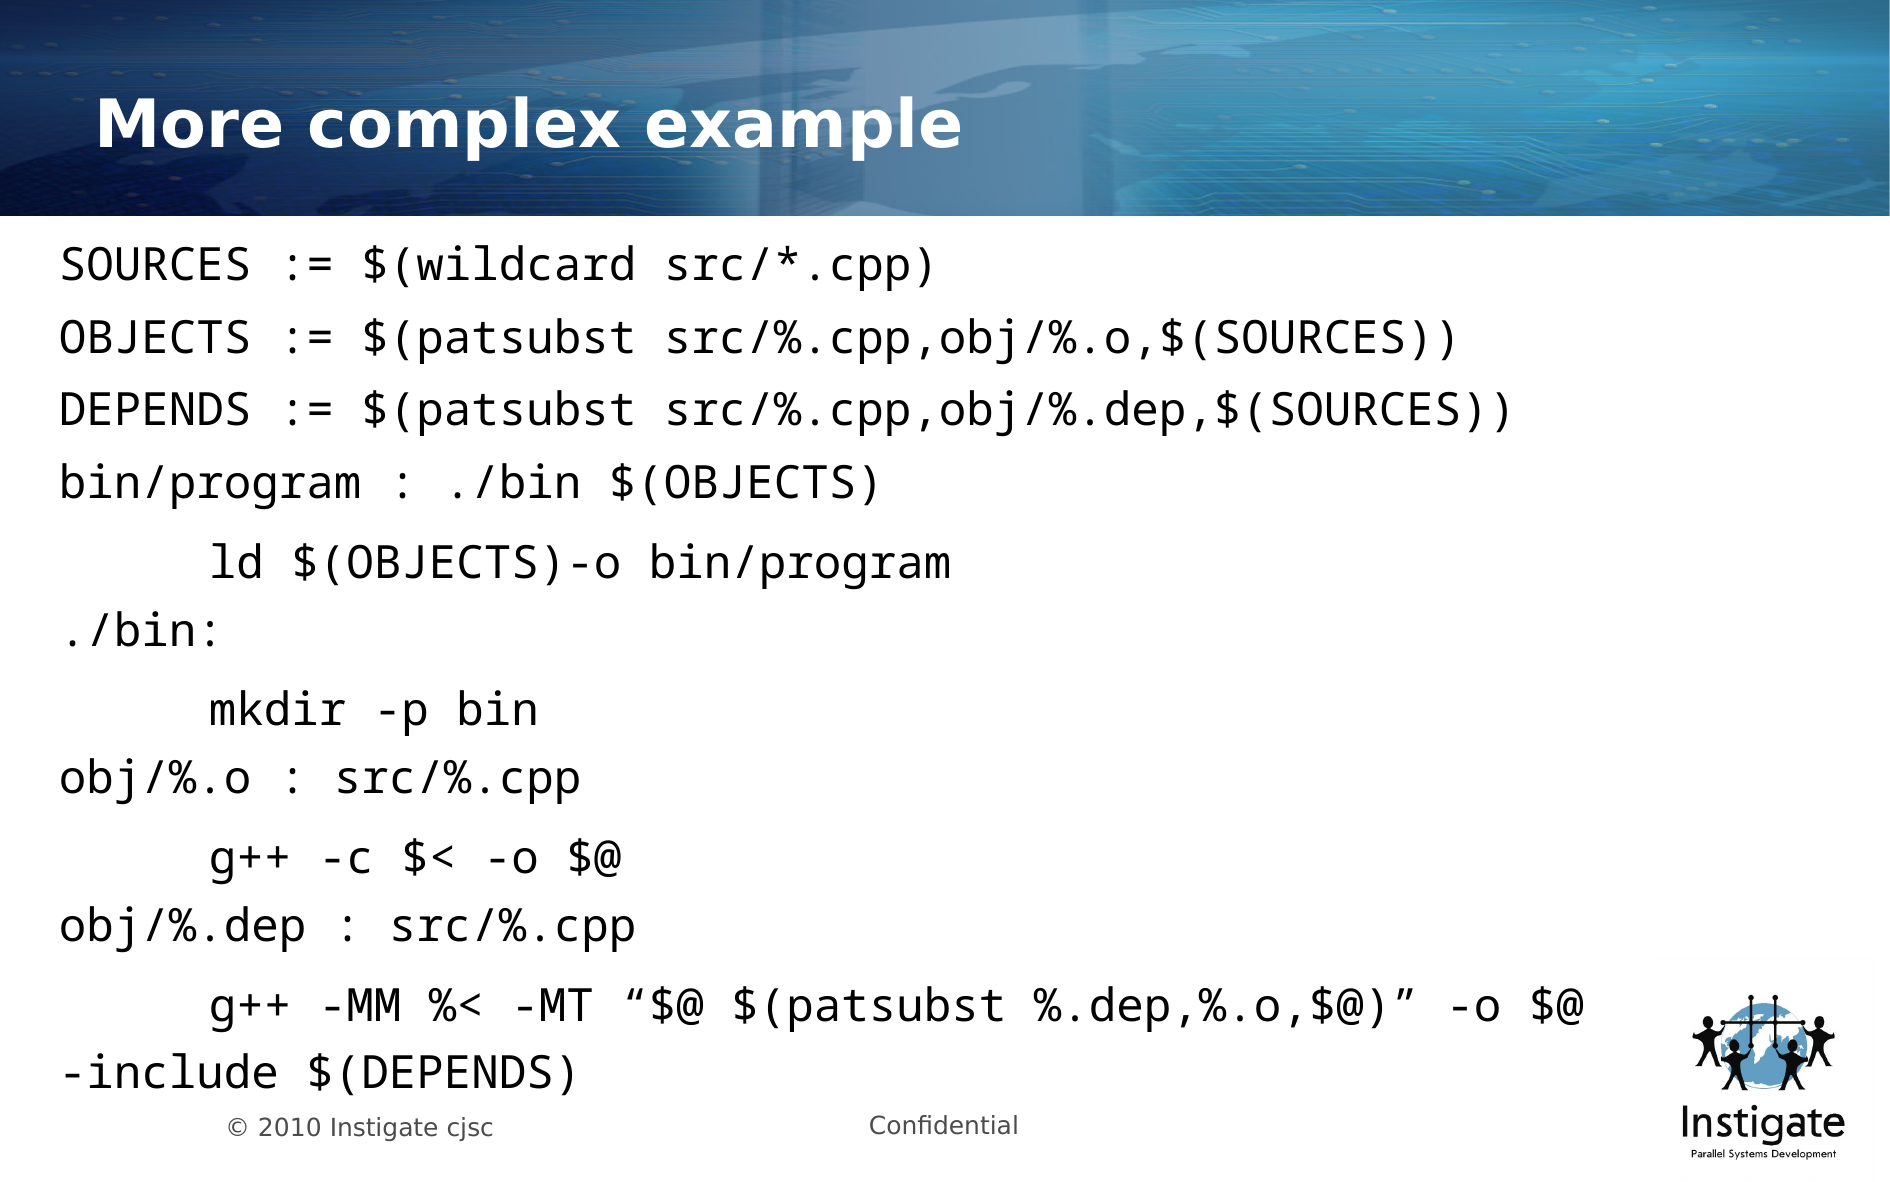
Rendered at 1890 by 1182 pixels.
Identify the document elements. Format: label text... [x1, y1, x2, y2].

picture [0, 0, 1890, 216]
title More complex example [94, 54, 1793, 210]
picture [1650, 956, 1876, 1182]
list SOURCES := $(wildcard src/*.cpp) OBJECTS := $(patsubst src/%.cpp,obj/%.o,$(SOURCES)) DEPENDS := $(patsubst src/%.cpp,obj/%.dep,$(SOURCES)) bin/program : ./bin $(OBJECTS) ld $(OBJECTS)-o bin/program ./bin: mkdir -p bin obj/%.o : src/%.cpp g++ -c $< -o $@ obj/%.dep : src/%.cpp g++ -MM %< -MT “$@ $(patsubst %.dep,%.o,$@)” -o $@ -include $(DEPENDS) [59, 236, 1831, 1001]
